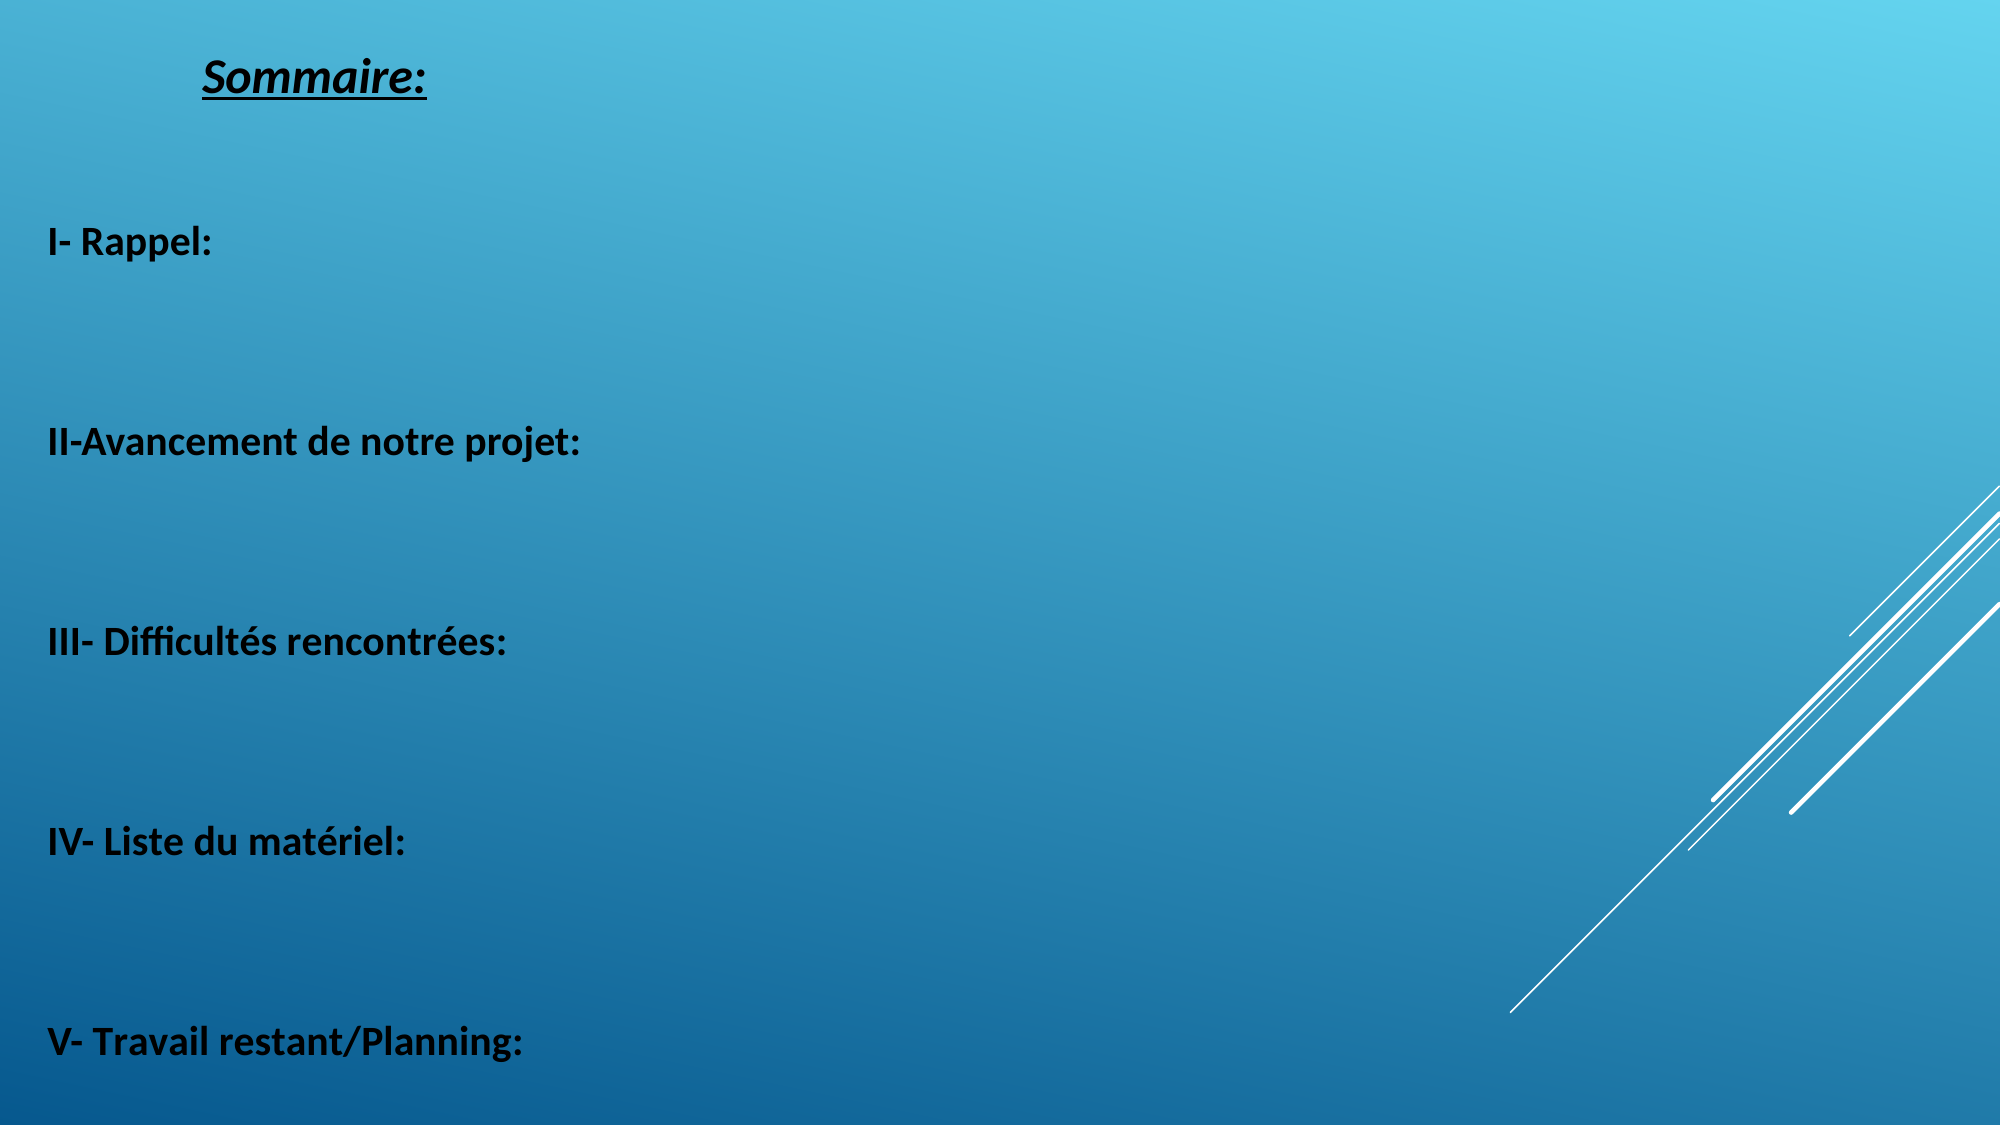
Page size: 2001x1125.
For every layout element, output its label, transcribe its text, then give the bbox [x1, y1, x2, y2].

text_box Sommaire: I- Rappel: II-Avancement de notre projet: III- Difficultés rencontrées: IV- Liste du matériel: V- Travail restant/Planning: [32, 36, 1978, 1082]
